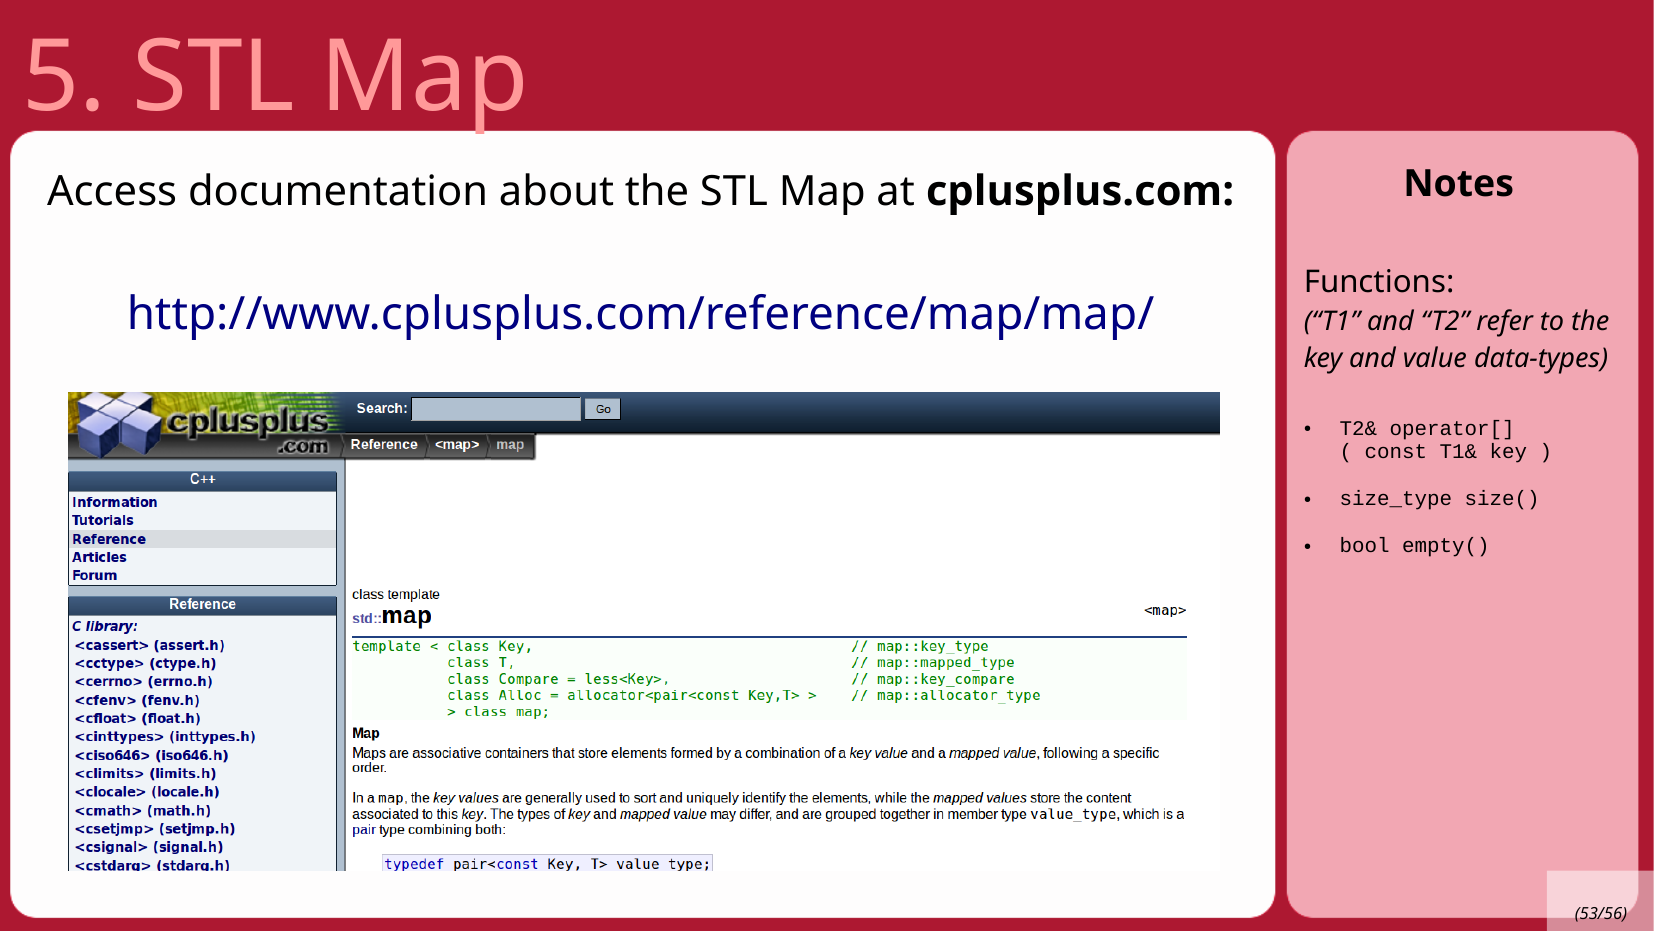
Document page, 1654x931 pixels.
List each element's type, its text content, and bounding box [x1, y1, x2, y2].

picture [0, 0, 1654, 931]
text_box Notes Functions: (“T1” and “T2” refer to the key and value data-types) T2& operator[] ( const T1& key ) size_type size() bool empty() [1289, 149, 1629, 591]
text_box (<number>/56) [1546, 877, 1654, 931]
text_box Access documentation about the STL Map at cplusplus.com: http://www.cplusplus.com/reference/map/map/ [34, 160, 1248, 312]
title 5. STL Map [22, 7, 1511, 136]
